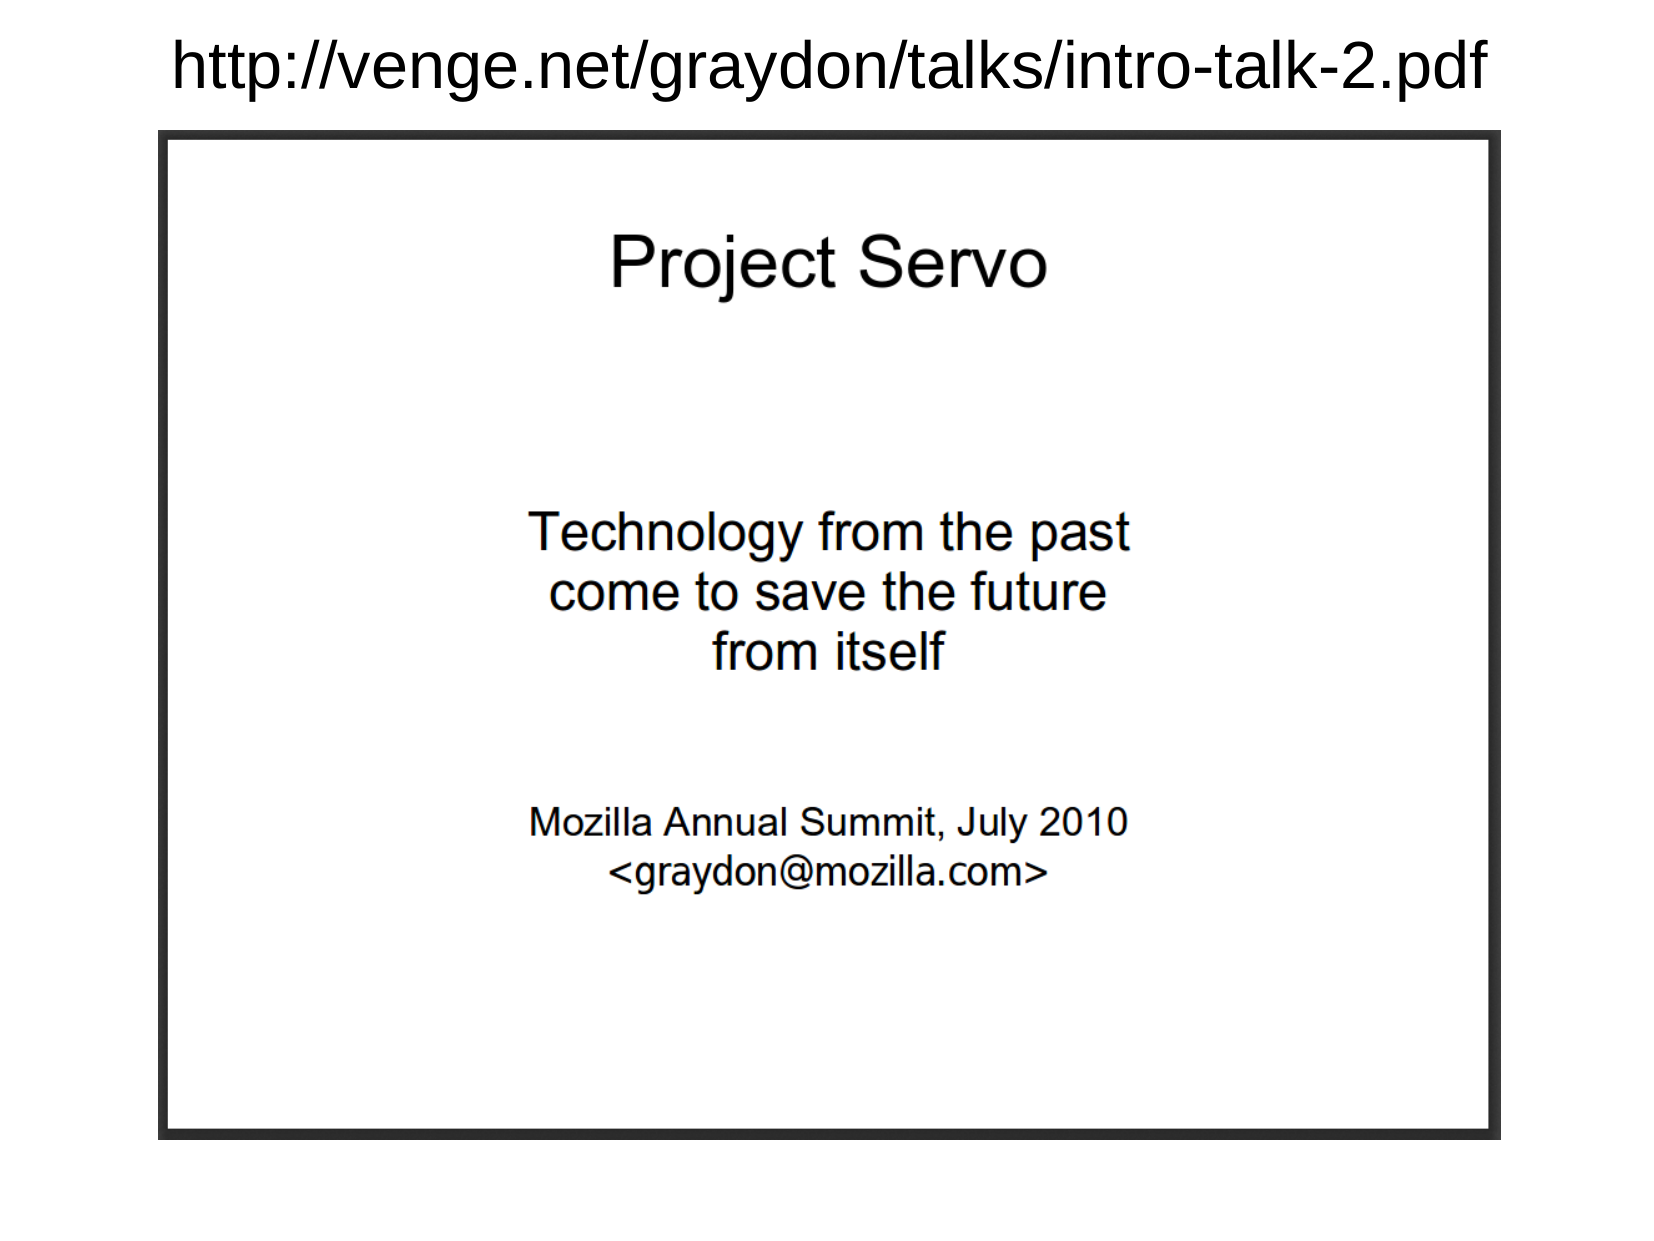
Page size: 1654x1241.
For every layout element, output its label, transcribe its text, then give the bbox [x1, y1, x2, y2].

picture [158, 131, 1501, 1141]
text_box http://venge.net/graydon/talks/intro-talk-2.pdf [86, 0, 1576, 131]
